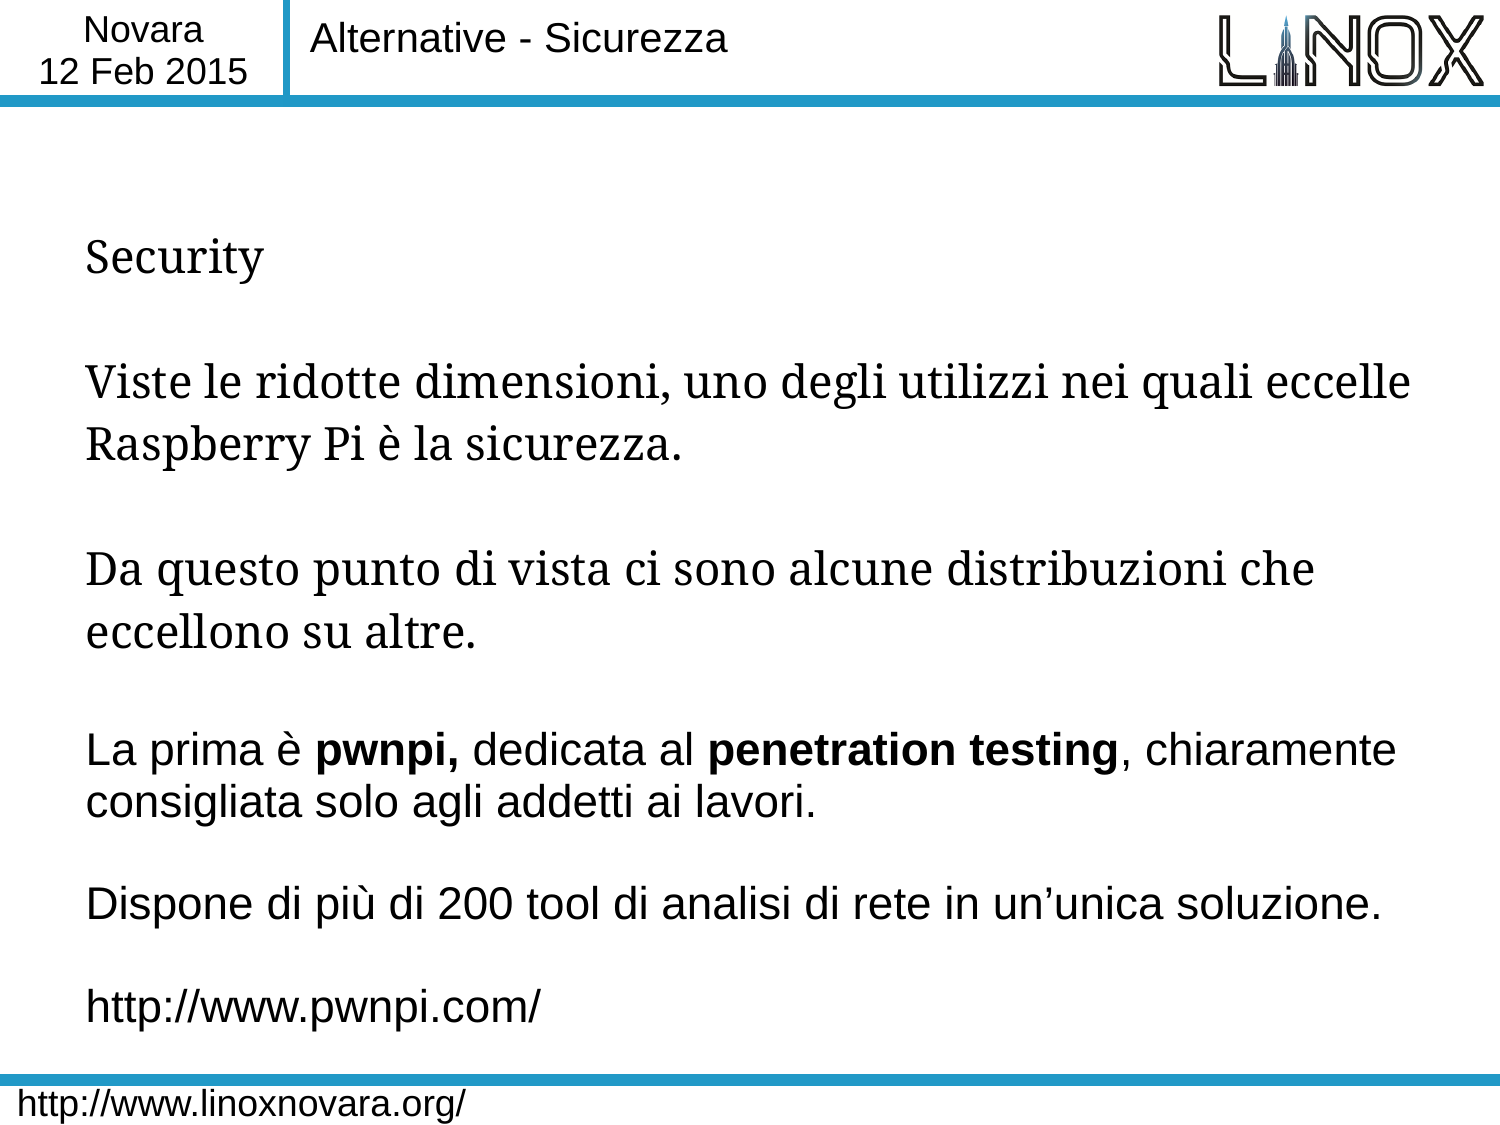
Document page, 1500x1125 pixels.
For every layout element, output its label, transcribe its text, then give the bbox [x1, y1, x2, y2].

picture [0, 0, 1500, 107]
picture [0, 1074, 1500, 1086]
list Alternative - Sicurezza [295, 7, 1321, 83]
text_box Security Viste le ridotte dimensioni, uno degli utilizzi nei quali eccelle Raspberry Pi è la sicurezza. Da questo punto di vista ci sono alcune distribuzioni che eccellono su altre. La prima è pwnpi, dedicata al penetration testing, chiaramente consigliata solo agli addetti ai lavori. Dispone di più di 200 tool di analisi di rete in un’unica soluzione. http://www.pwnpi.com/ [70, 216, 1438, 956]
